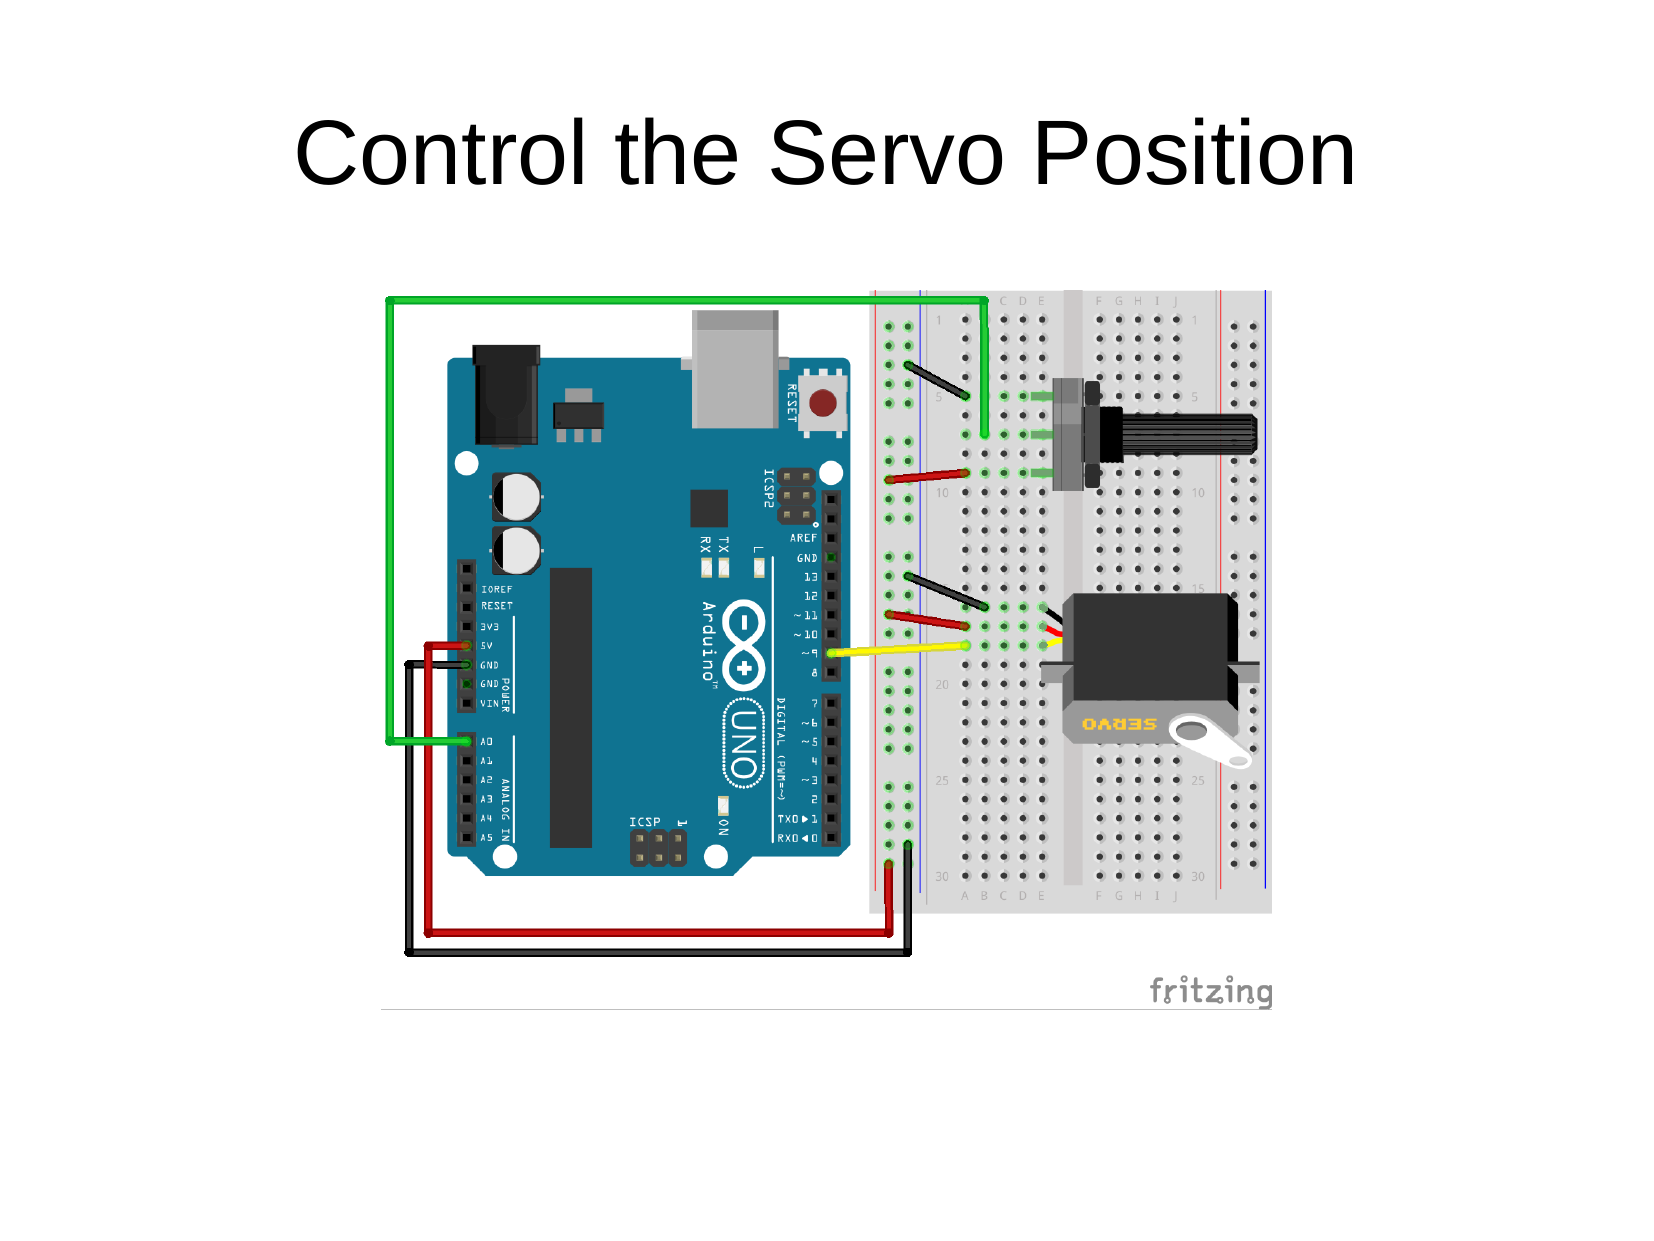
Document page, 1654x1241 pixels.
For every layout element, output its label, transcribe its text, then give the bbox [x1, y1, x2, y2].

picture [381, 290, 1272, 1010]
title Control the Servo Position [82, 49, 1571, 257]
